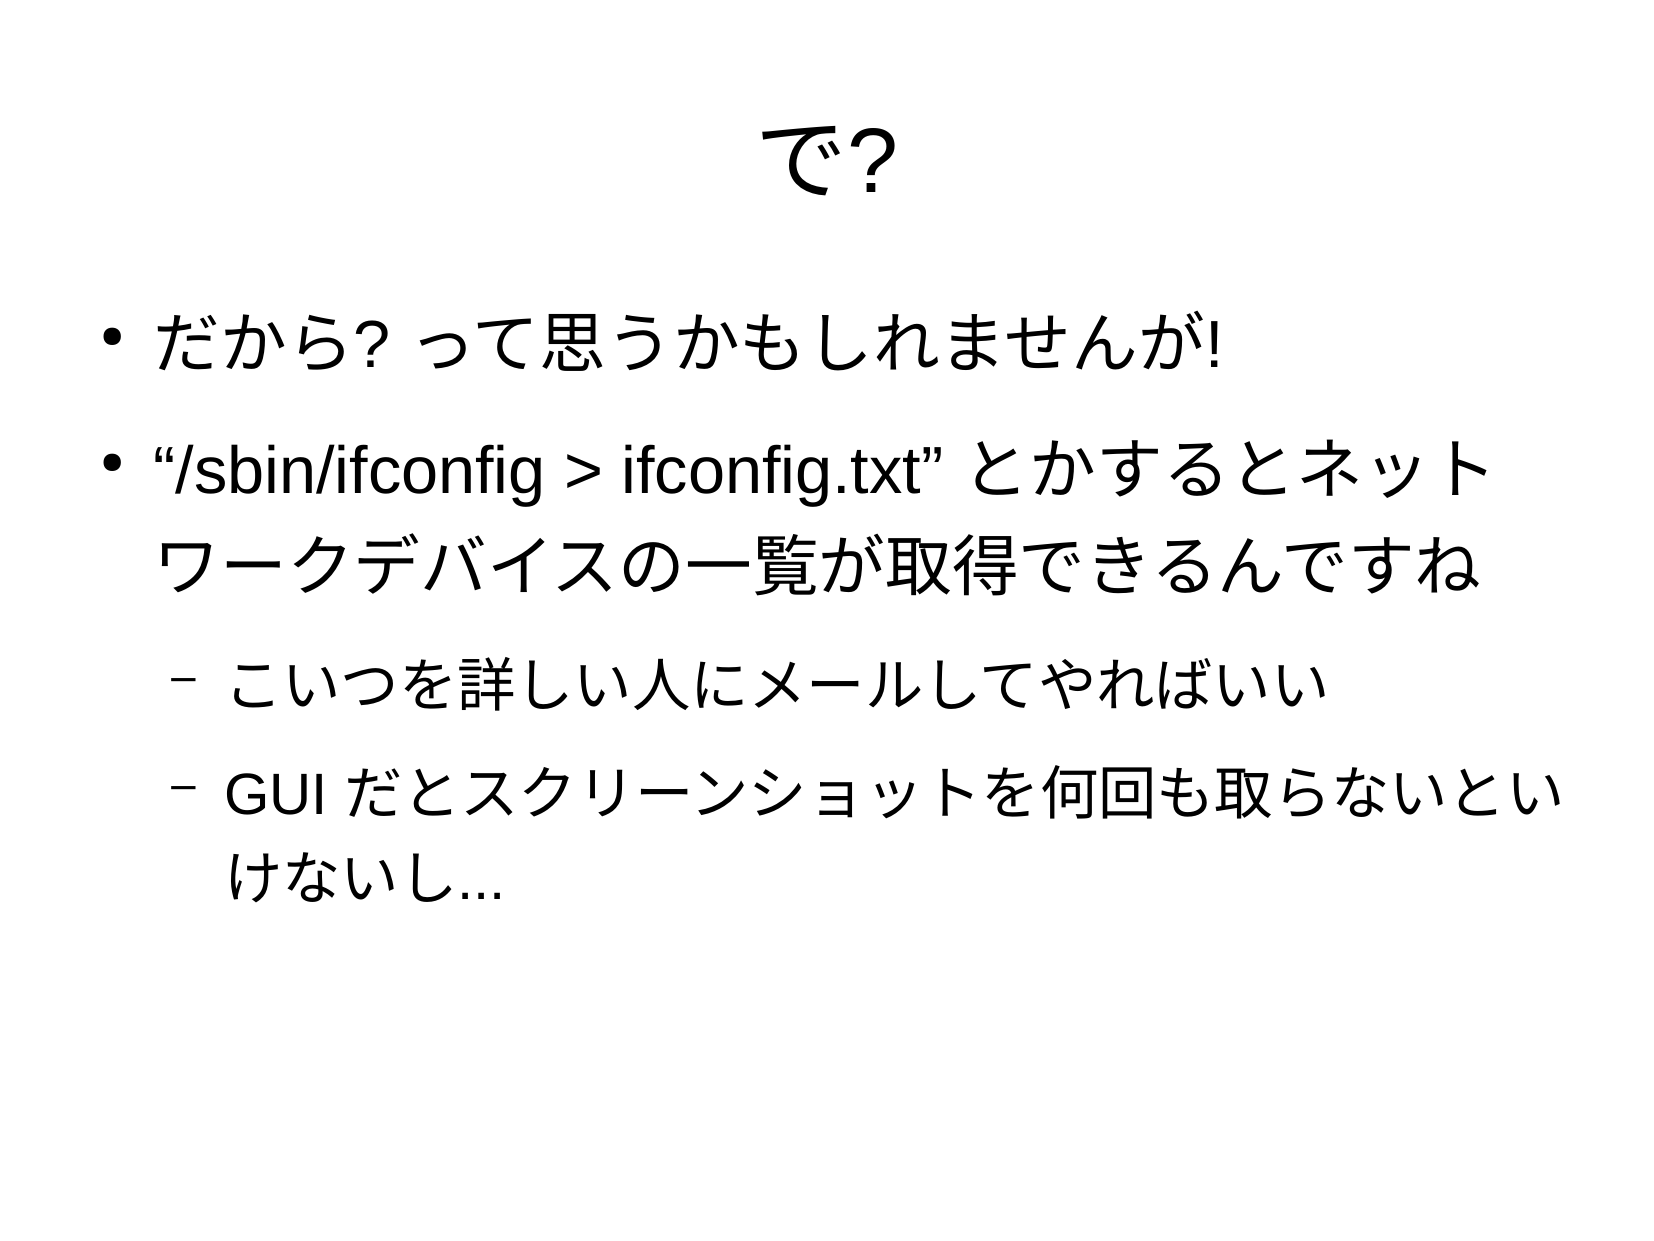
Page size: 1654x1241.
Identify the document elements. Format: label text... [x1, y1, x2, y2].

title で? [82, 49, 1571, 257]
list だから? って思うかもしれませんが! “/sbin/ifconfig > ifconfig.txt” とかするとネットワークデバイスの一覧が取得できるんですね こいつを詳しい人にメールしてやればいい GUI だとスクリーンショットを何回も取らないといけないし... [82, 290, 1571, 1010]
